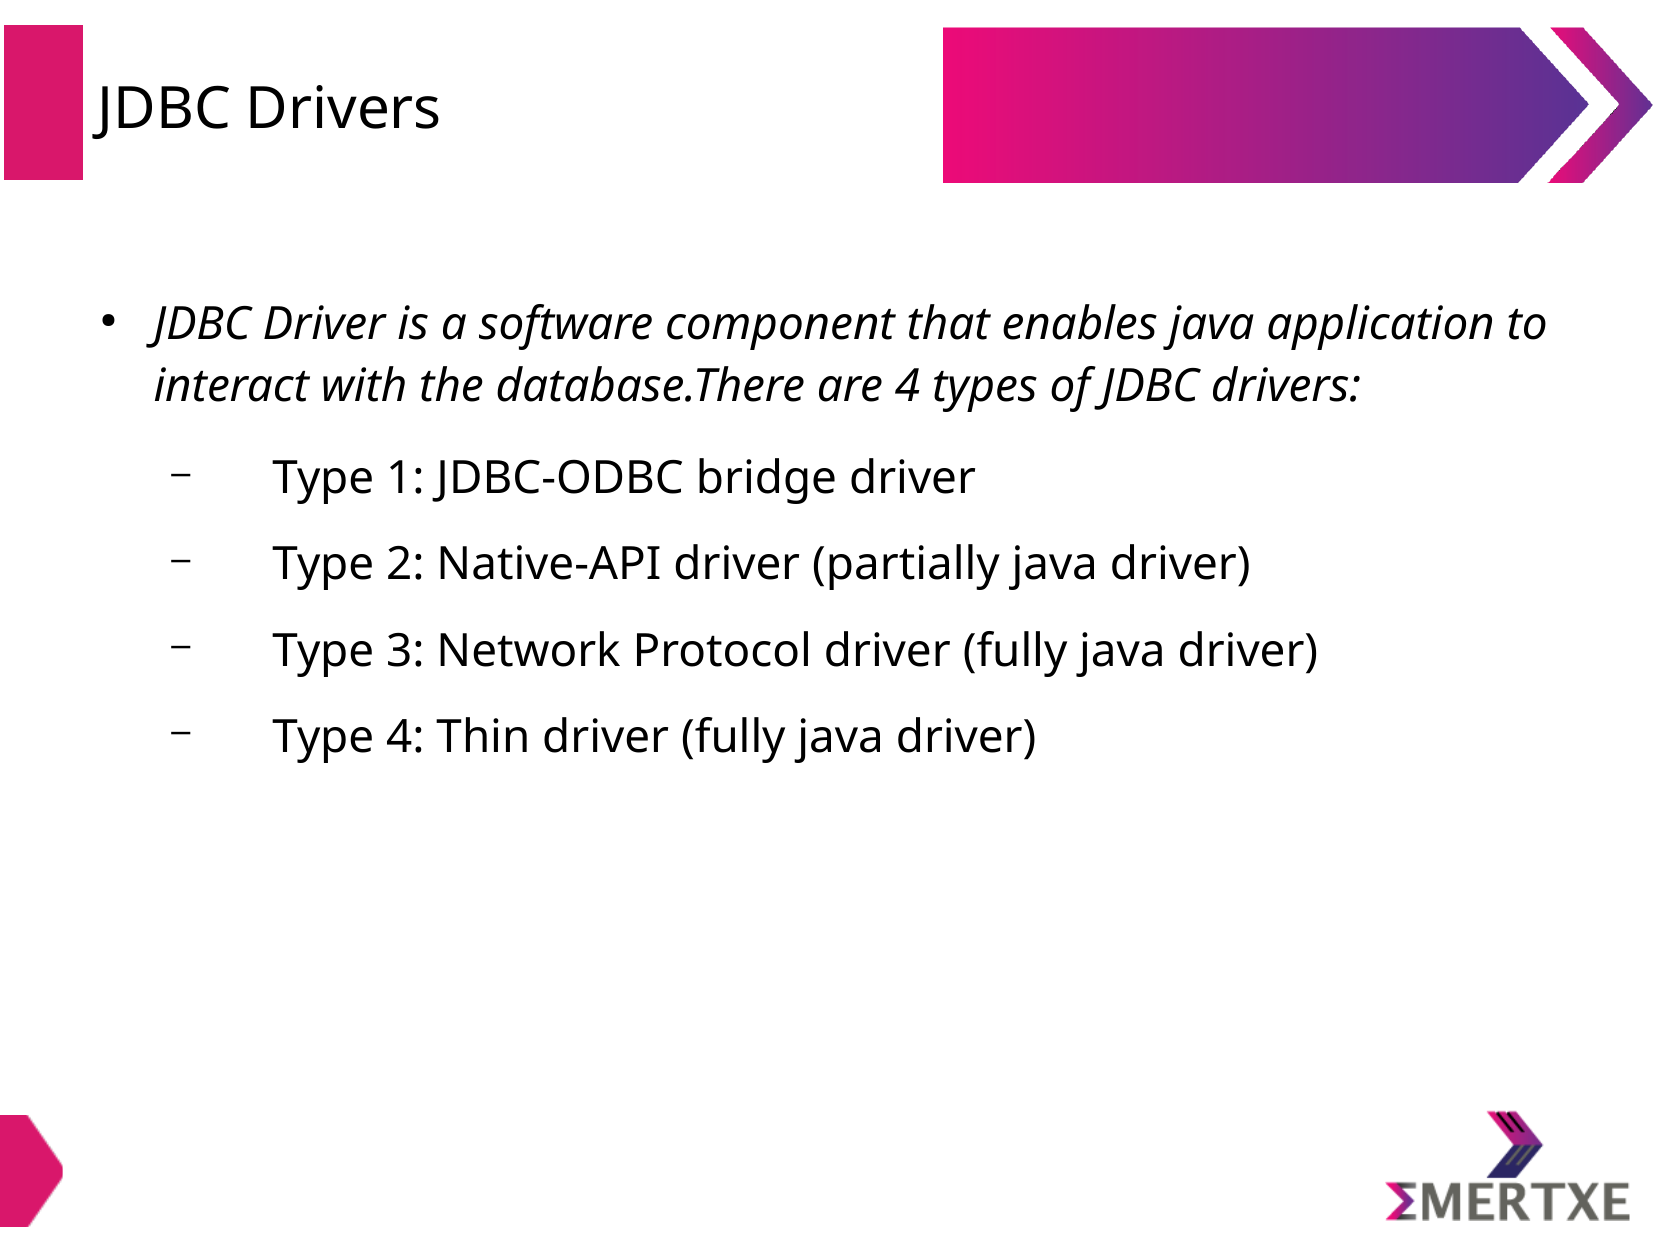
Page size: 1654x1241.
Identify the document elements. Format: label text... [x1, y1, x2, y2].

list JDBC Driver is a software component that enables java application to interact with the database.There are 4 types of JDBC drivers: Type 1: JDBC-ODBC bridge driver Type 2: Native-API driver (partially java driver) Type 3: Network Protocol driver (fully java driver) Type 4: Thin driver (fully java driver) [82, 290, 1571, 1010]
picture [1571, 27, 1653, 183]
picture [1385, 1107, 1631, 1221]
title JDBC Drivers [82, 2, 1571, 210]
